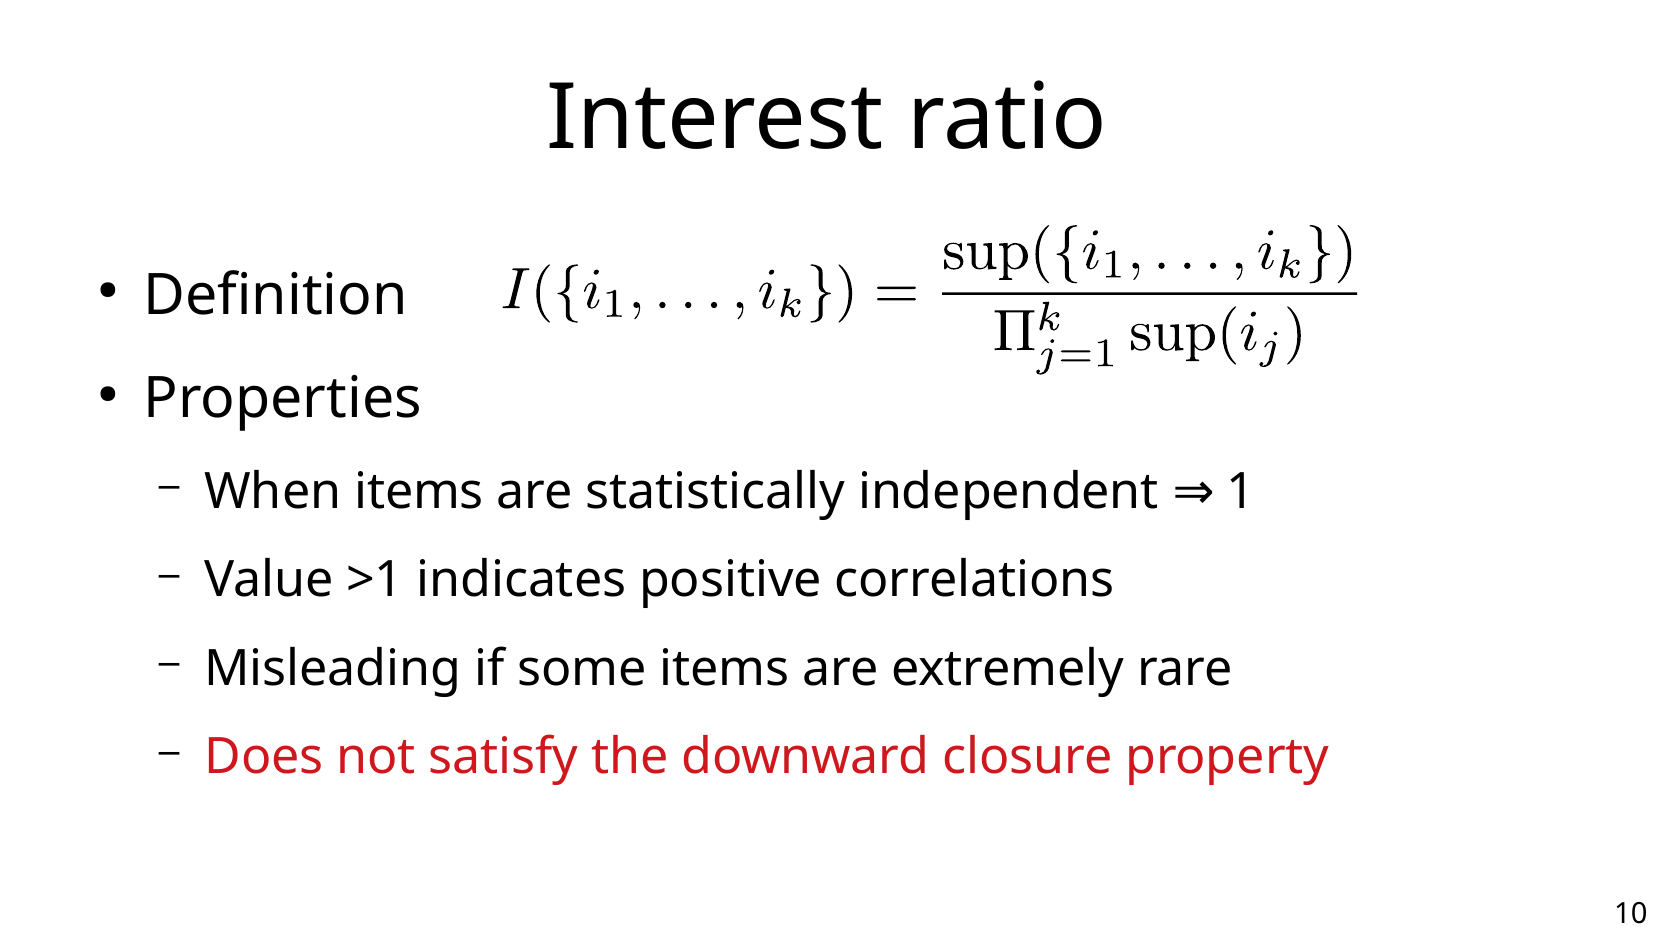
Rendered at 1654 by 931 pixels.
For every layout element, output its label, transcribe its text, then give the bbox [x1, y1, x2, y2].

title Interest ratio [82, 1, 1571, 226]
list Definition Properties When items are statistically independent ⇒ 1 Value >1 indicates positive correlations Misleading if some items are extremely rare Does not satisfy the downward closure property [82, 253, 1571, 793]
text_box [500, 225, 1358, 375]
